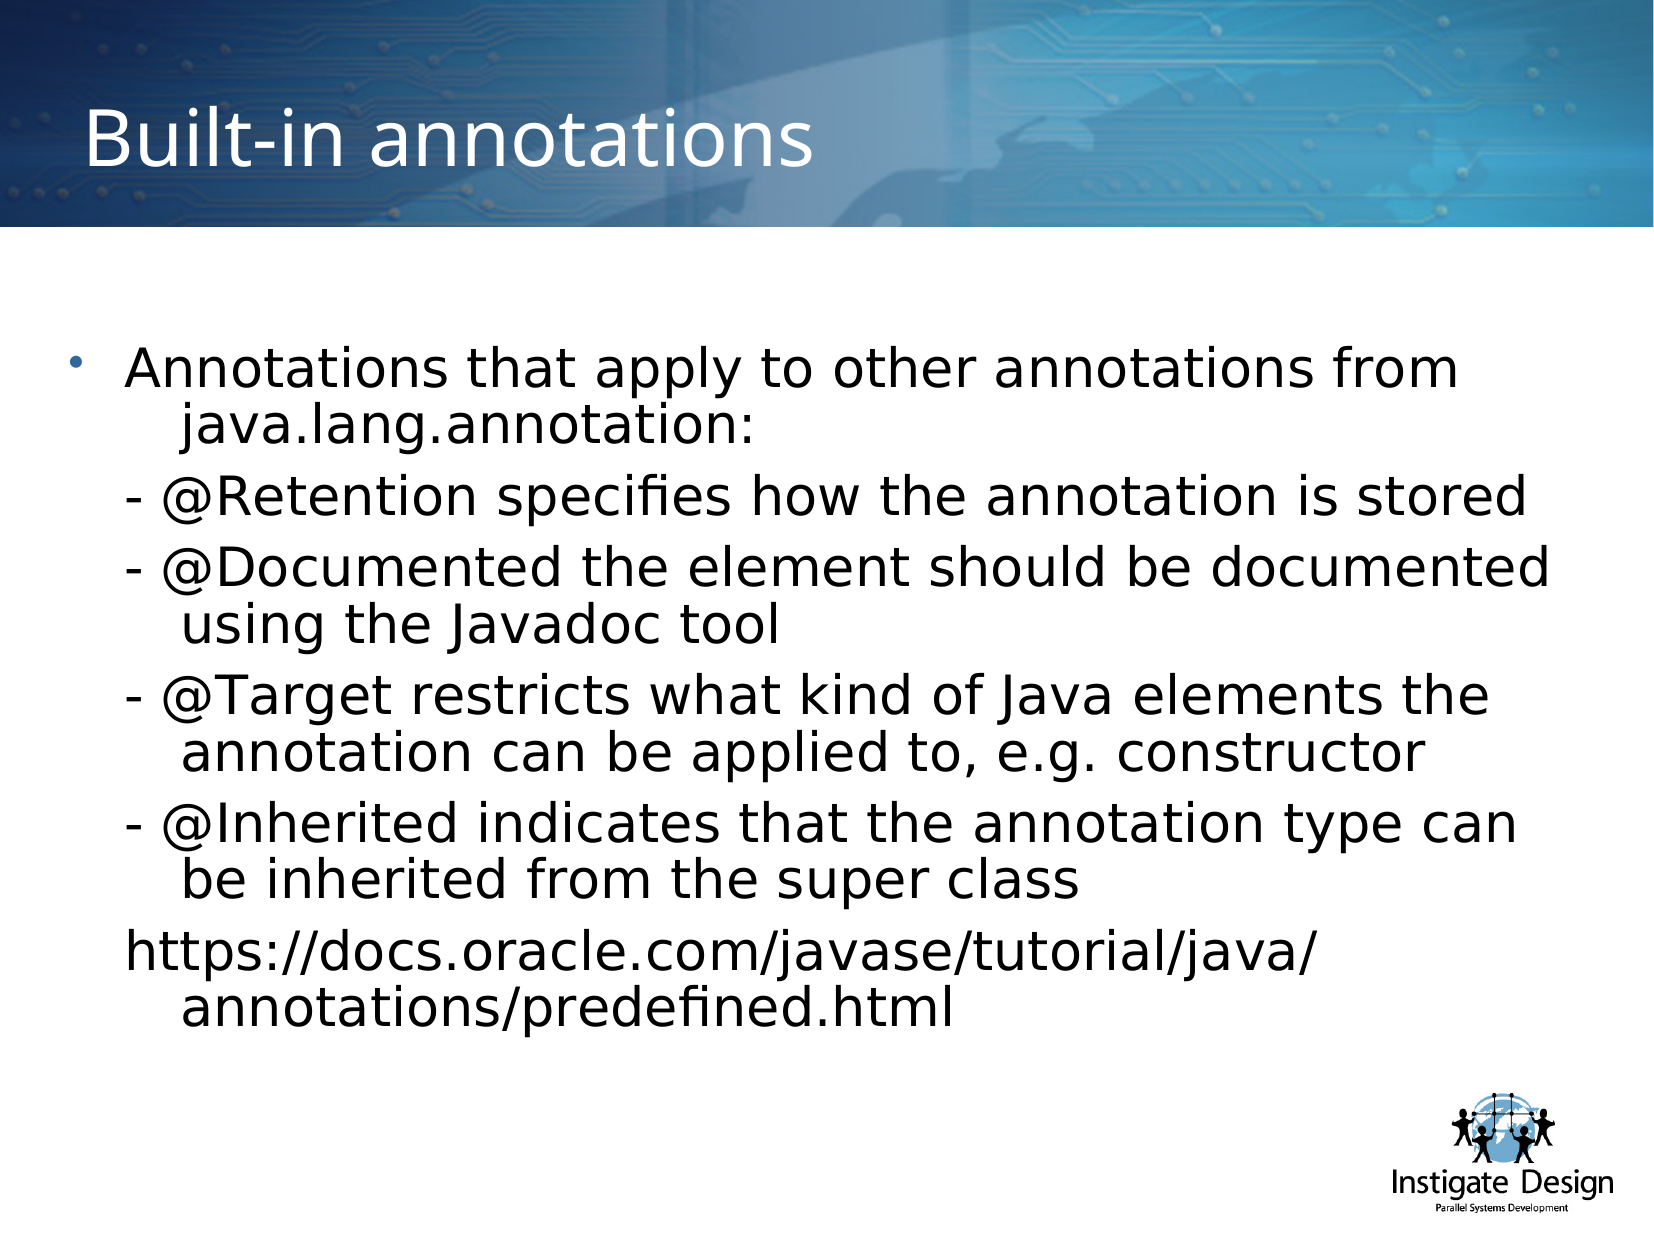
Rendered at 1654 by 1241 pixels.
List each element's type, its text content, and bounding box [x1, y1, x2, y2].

picture [1393, 1093, 1613, 1213]
list Annotations that apply to other annotations from java.lang.annotation: - @Retention specifies how the annotation is stored - @Documented the element should be documented using the Javadoc tool - @Target restricts what kind of Java elements the annotation can be applied to, e.g. constructor - @Inherited indicates that the annotation type can be inherited from the super class https://docs.oracle.com/javase/tutorial/java/annotations/predefined.html [68, 341, 1557, 1089]
picture [0, 0, 1654, 227]
title Built-in annotations [82, 49, 1570, 228]
